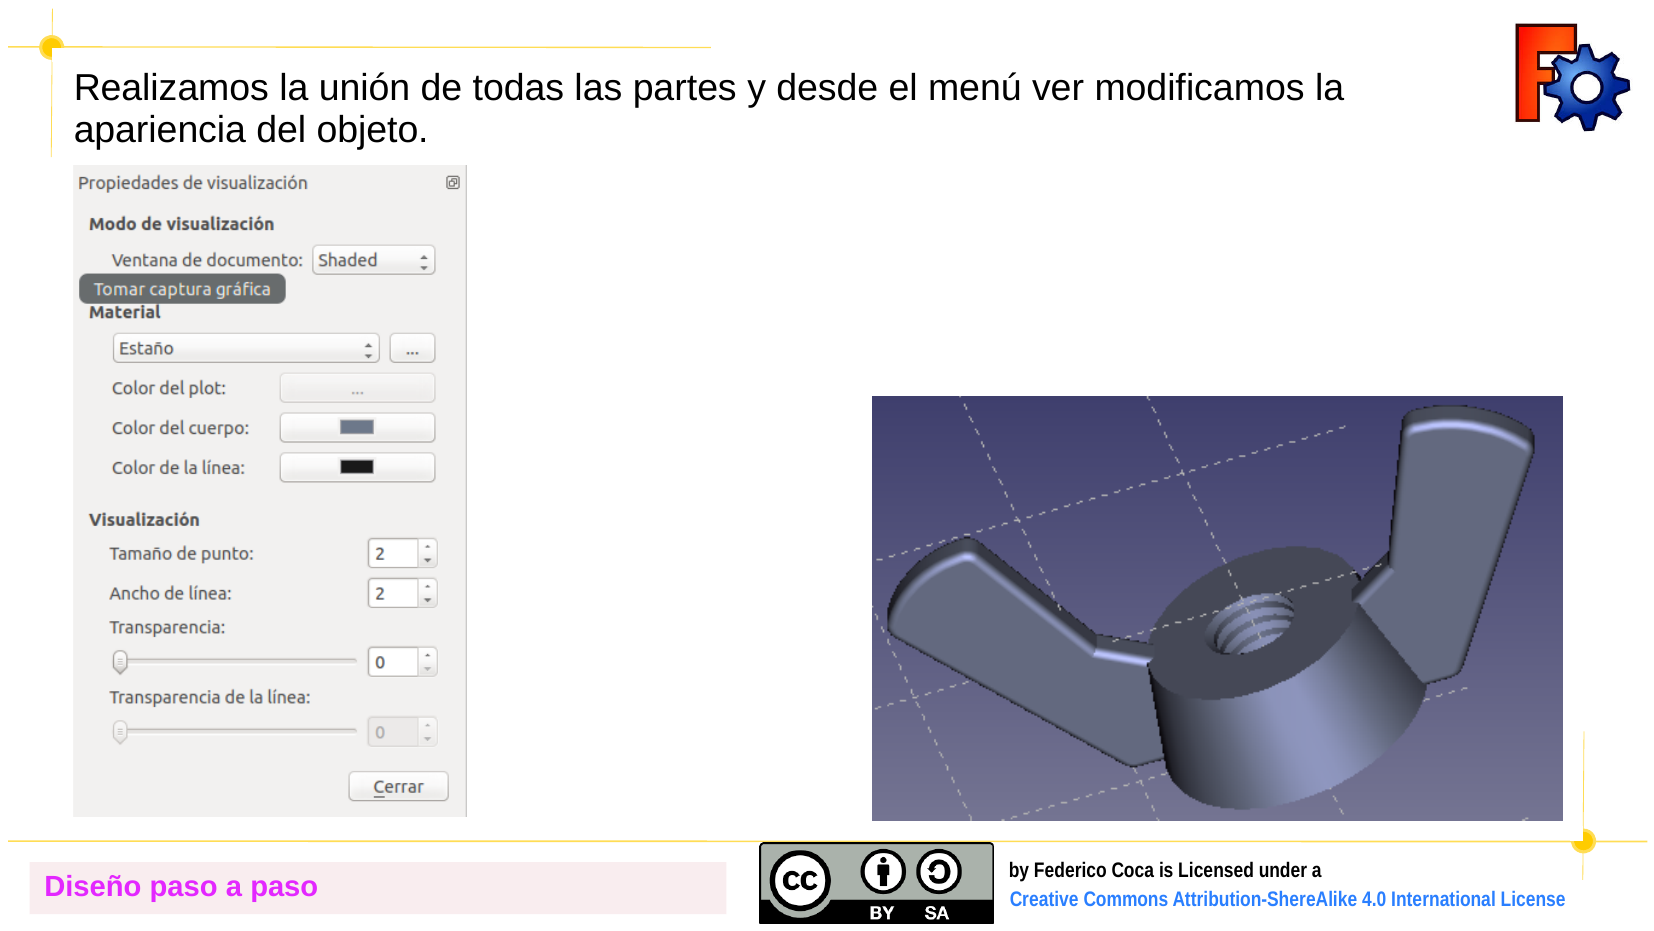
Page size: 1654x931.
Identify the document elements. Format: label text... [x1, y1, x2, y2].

picture [72, 165, 467, 817]
text_box Diseño paso a paso [29, 862, 727, 915]
picture [1509, 13, 1638, 142]
picture [872, 396, 1563, 821]
text_box Realizamos la unión de todas las partes y desde el menú ver modificamos la apariencia del objeto. [59, 59, 1489, 158]
